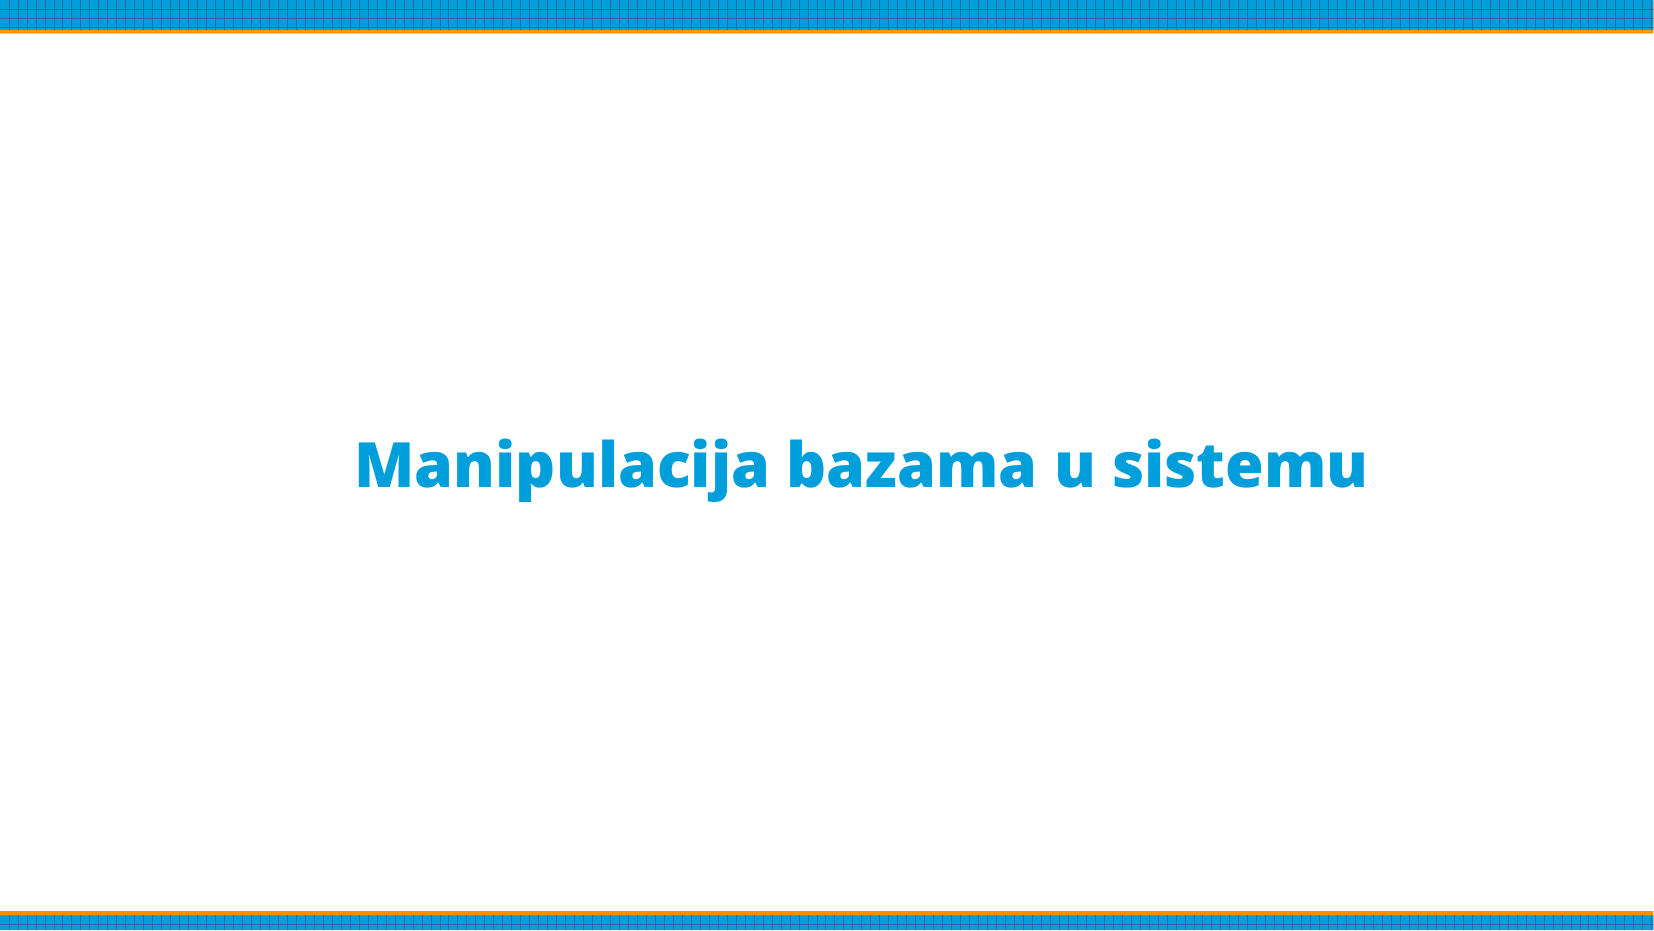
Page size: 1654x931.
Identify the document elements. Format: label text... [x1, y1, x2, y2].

subtitle Manipulacija bazama u sistemu [82, 103, 1571, 824]
